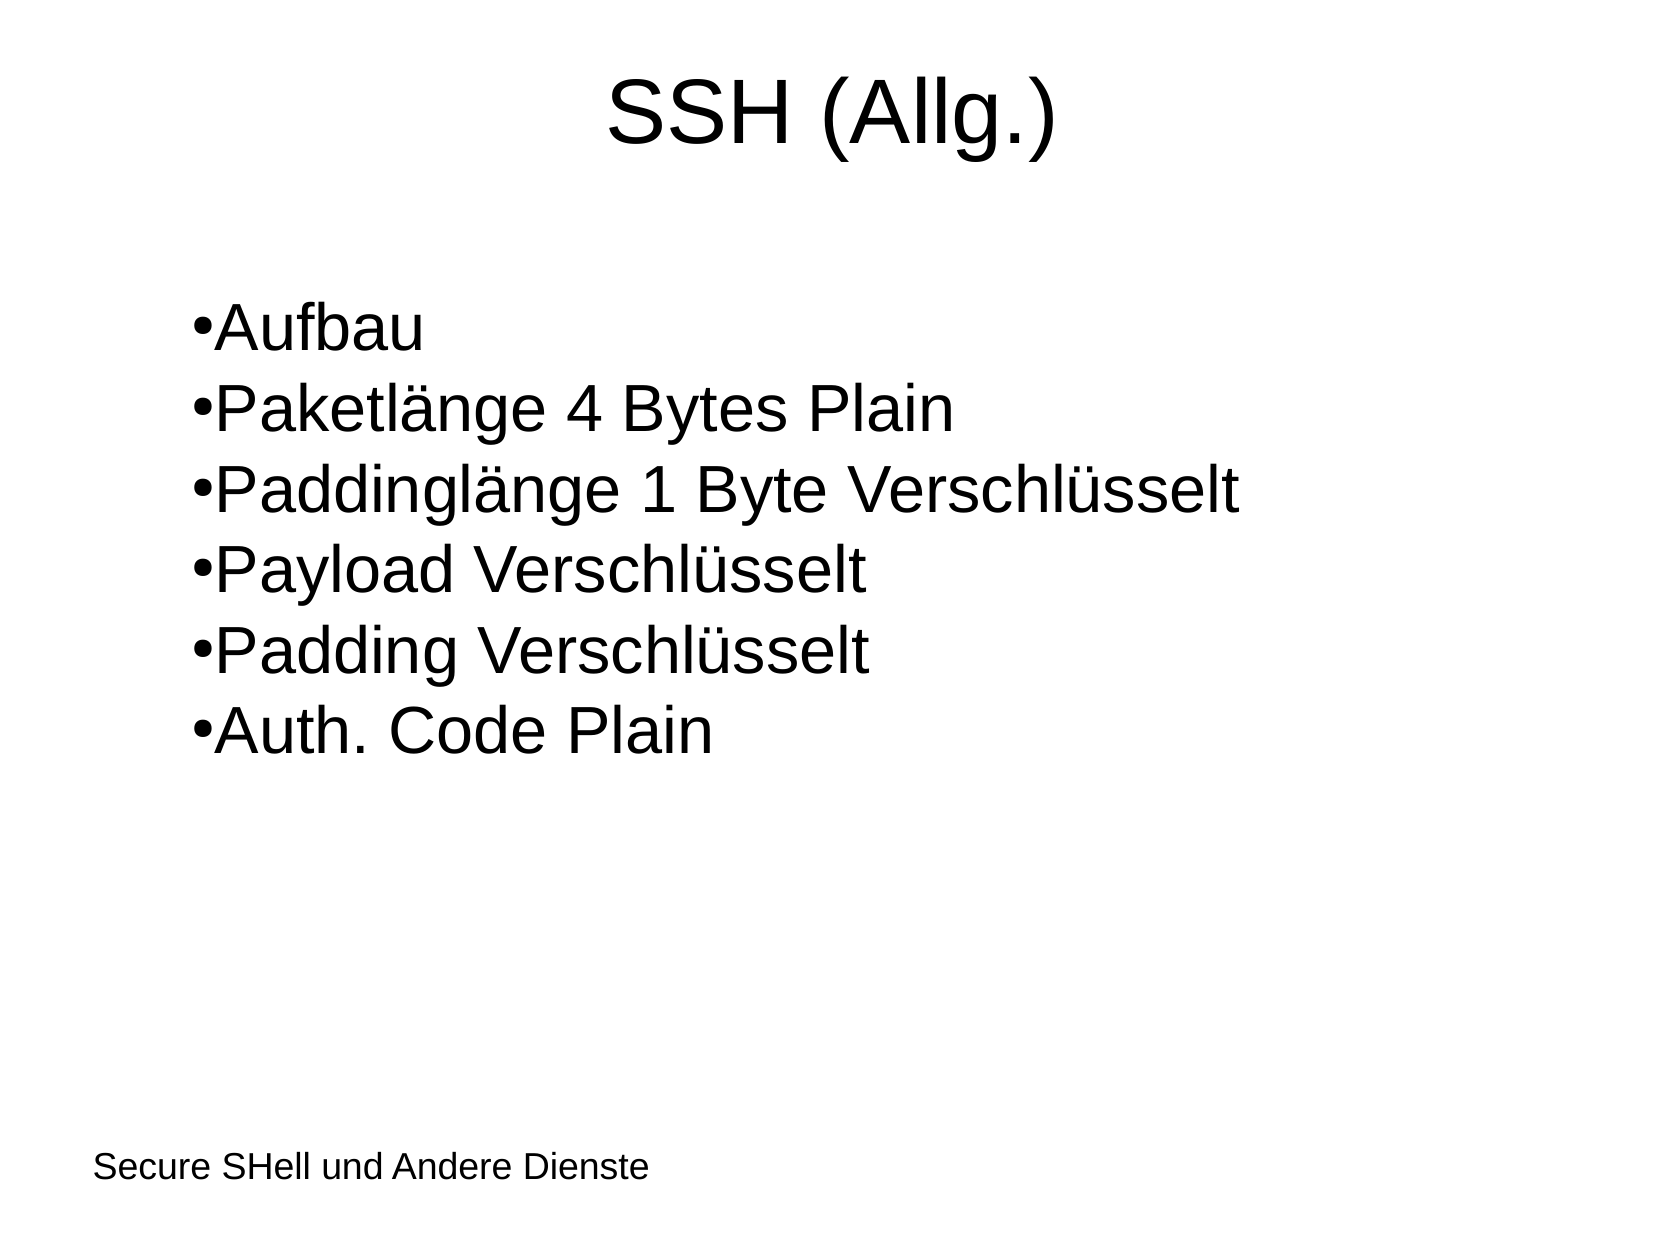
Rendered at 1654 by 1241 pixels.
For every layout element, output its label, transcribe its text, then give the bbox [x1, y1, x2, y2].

title SSH (Allg.) [141, 35, 1524, 189]
text_box Secure SHell und Andere Dienste [77, 1137, 756, 1237]
list Aufbau Paketlänge 4 Bytes Plain Paddinglänge 1 Byte Verschlüsselt Payload Verschlüsselt Padding Verschlüsselt Auth. Code Plain [82, 290, 1538, 1010]
